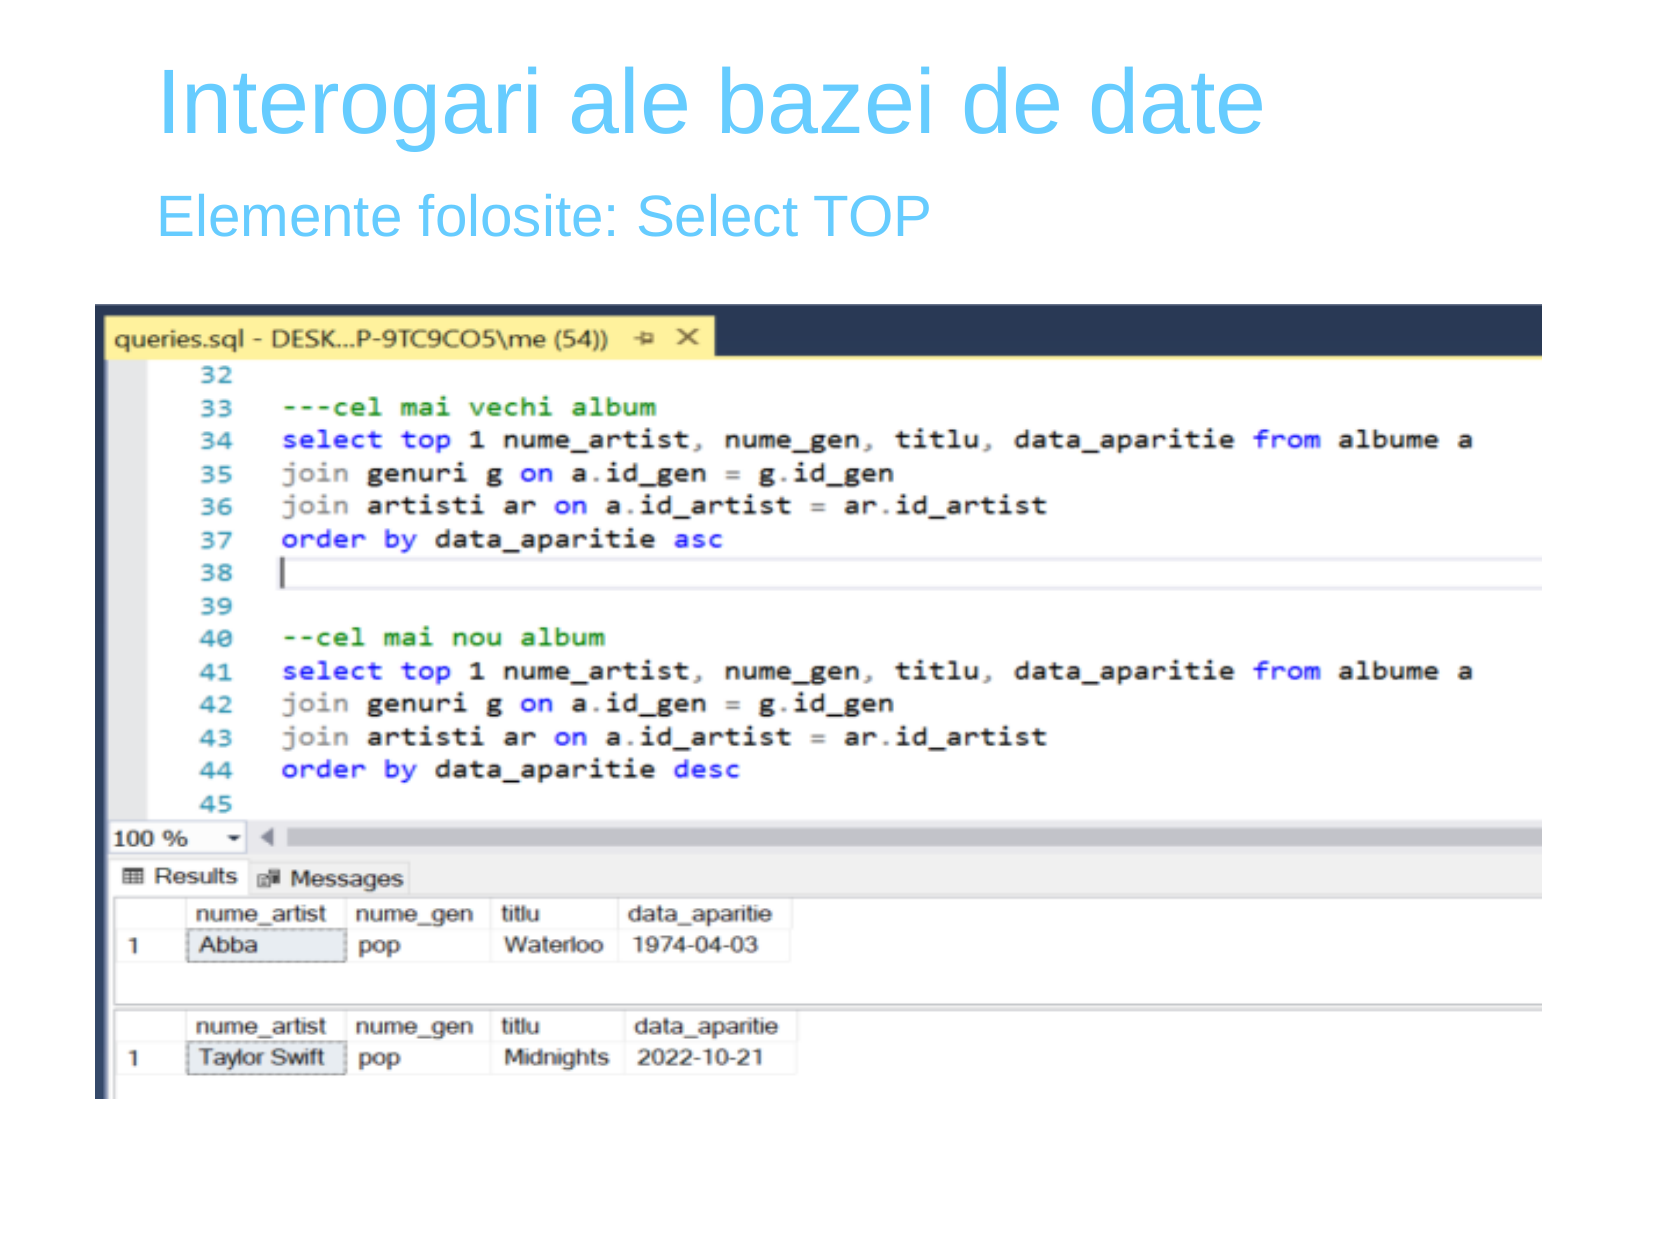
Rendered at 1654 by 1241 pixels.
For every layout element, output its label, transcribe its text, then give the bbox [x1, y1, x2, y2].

title Interogari ale bazei de date Elemente folosite: Select TOP [82, 49, 1571, 257]
picture [95, 304, 1542, 1099]
